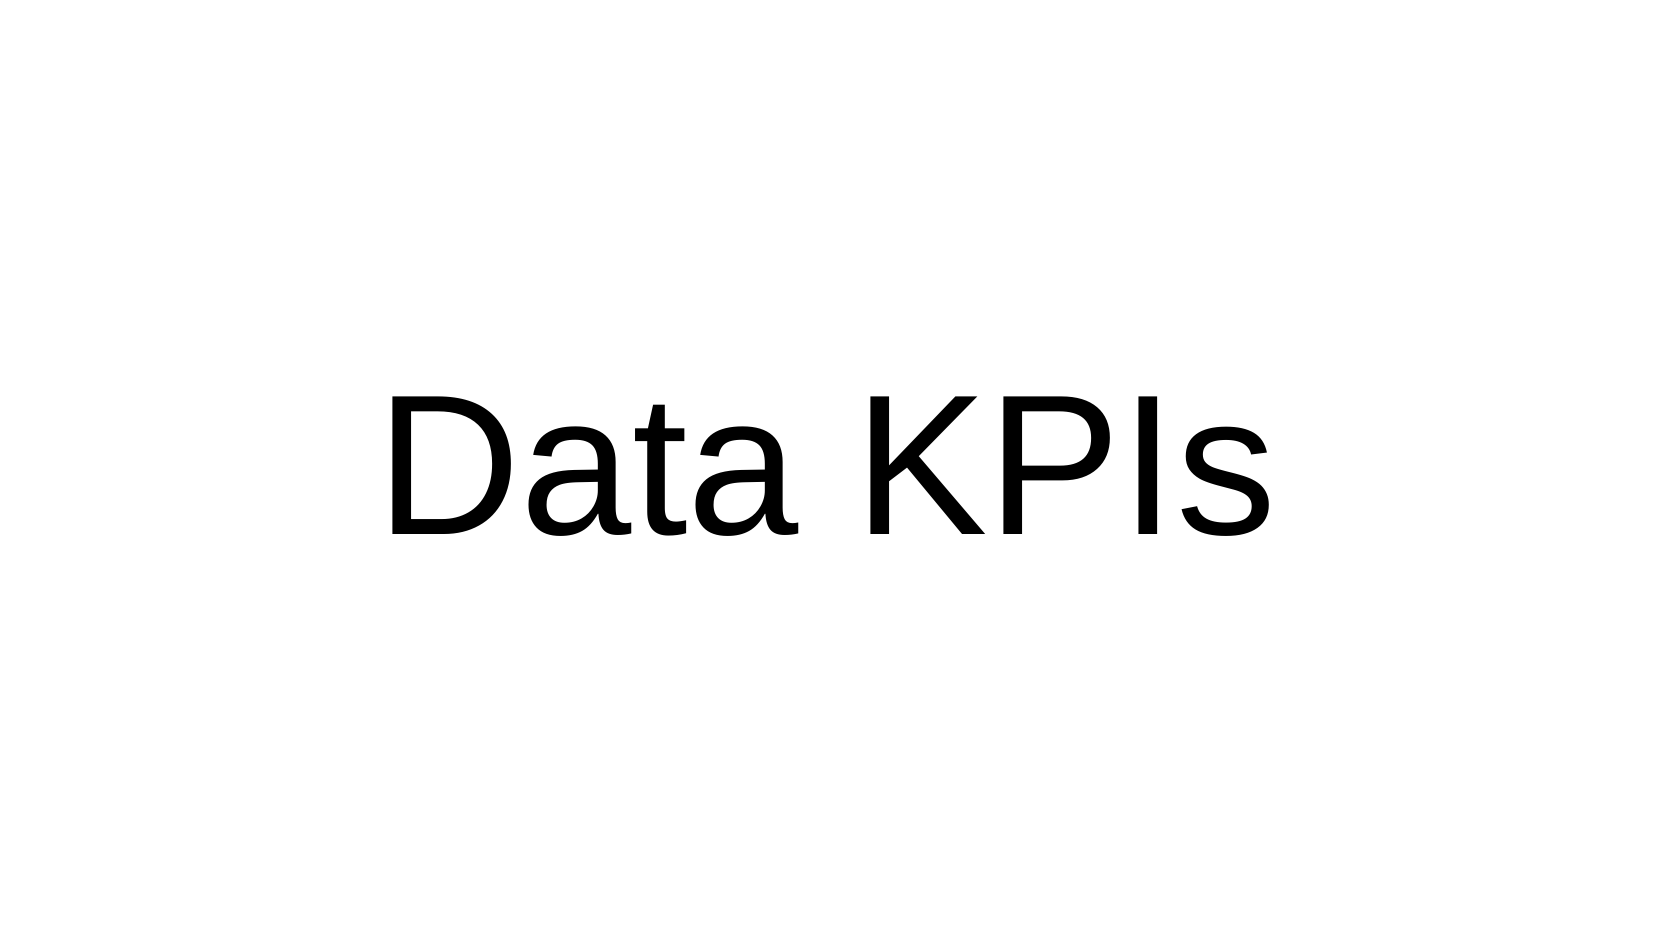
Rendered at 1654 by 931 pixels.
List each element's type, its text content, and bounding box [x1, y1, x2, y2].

title Data KPIs [73, 41, 1581, 890]
